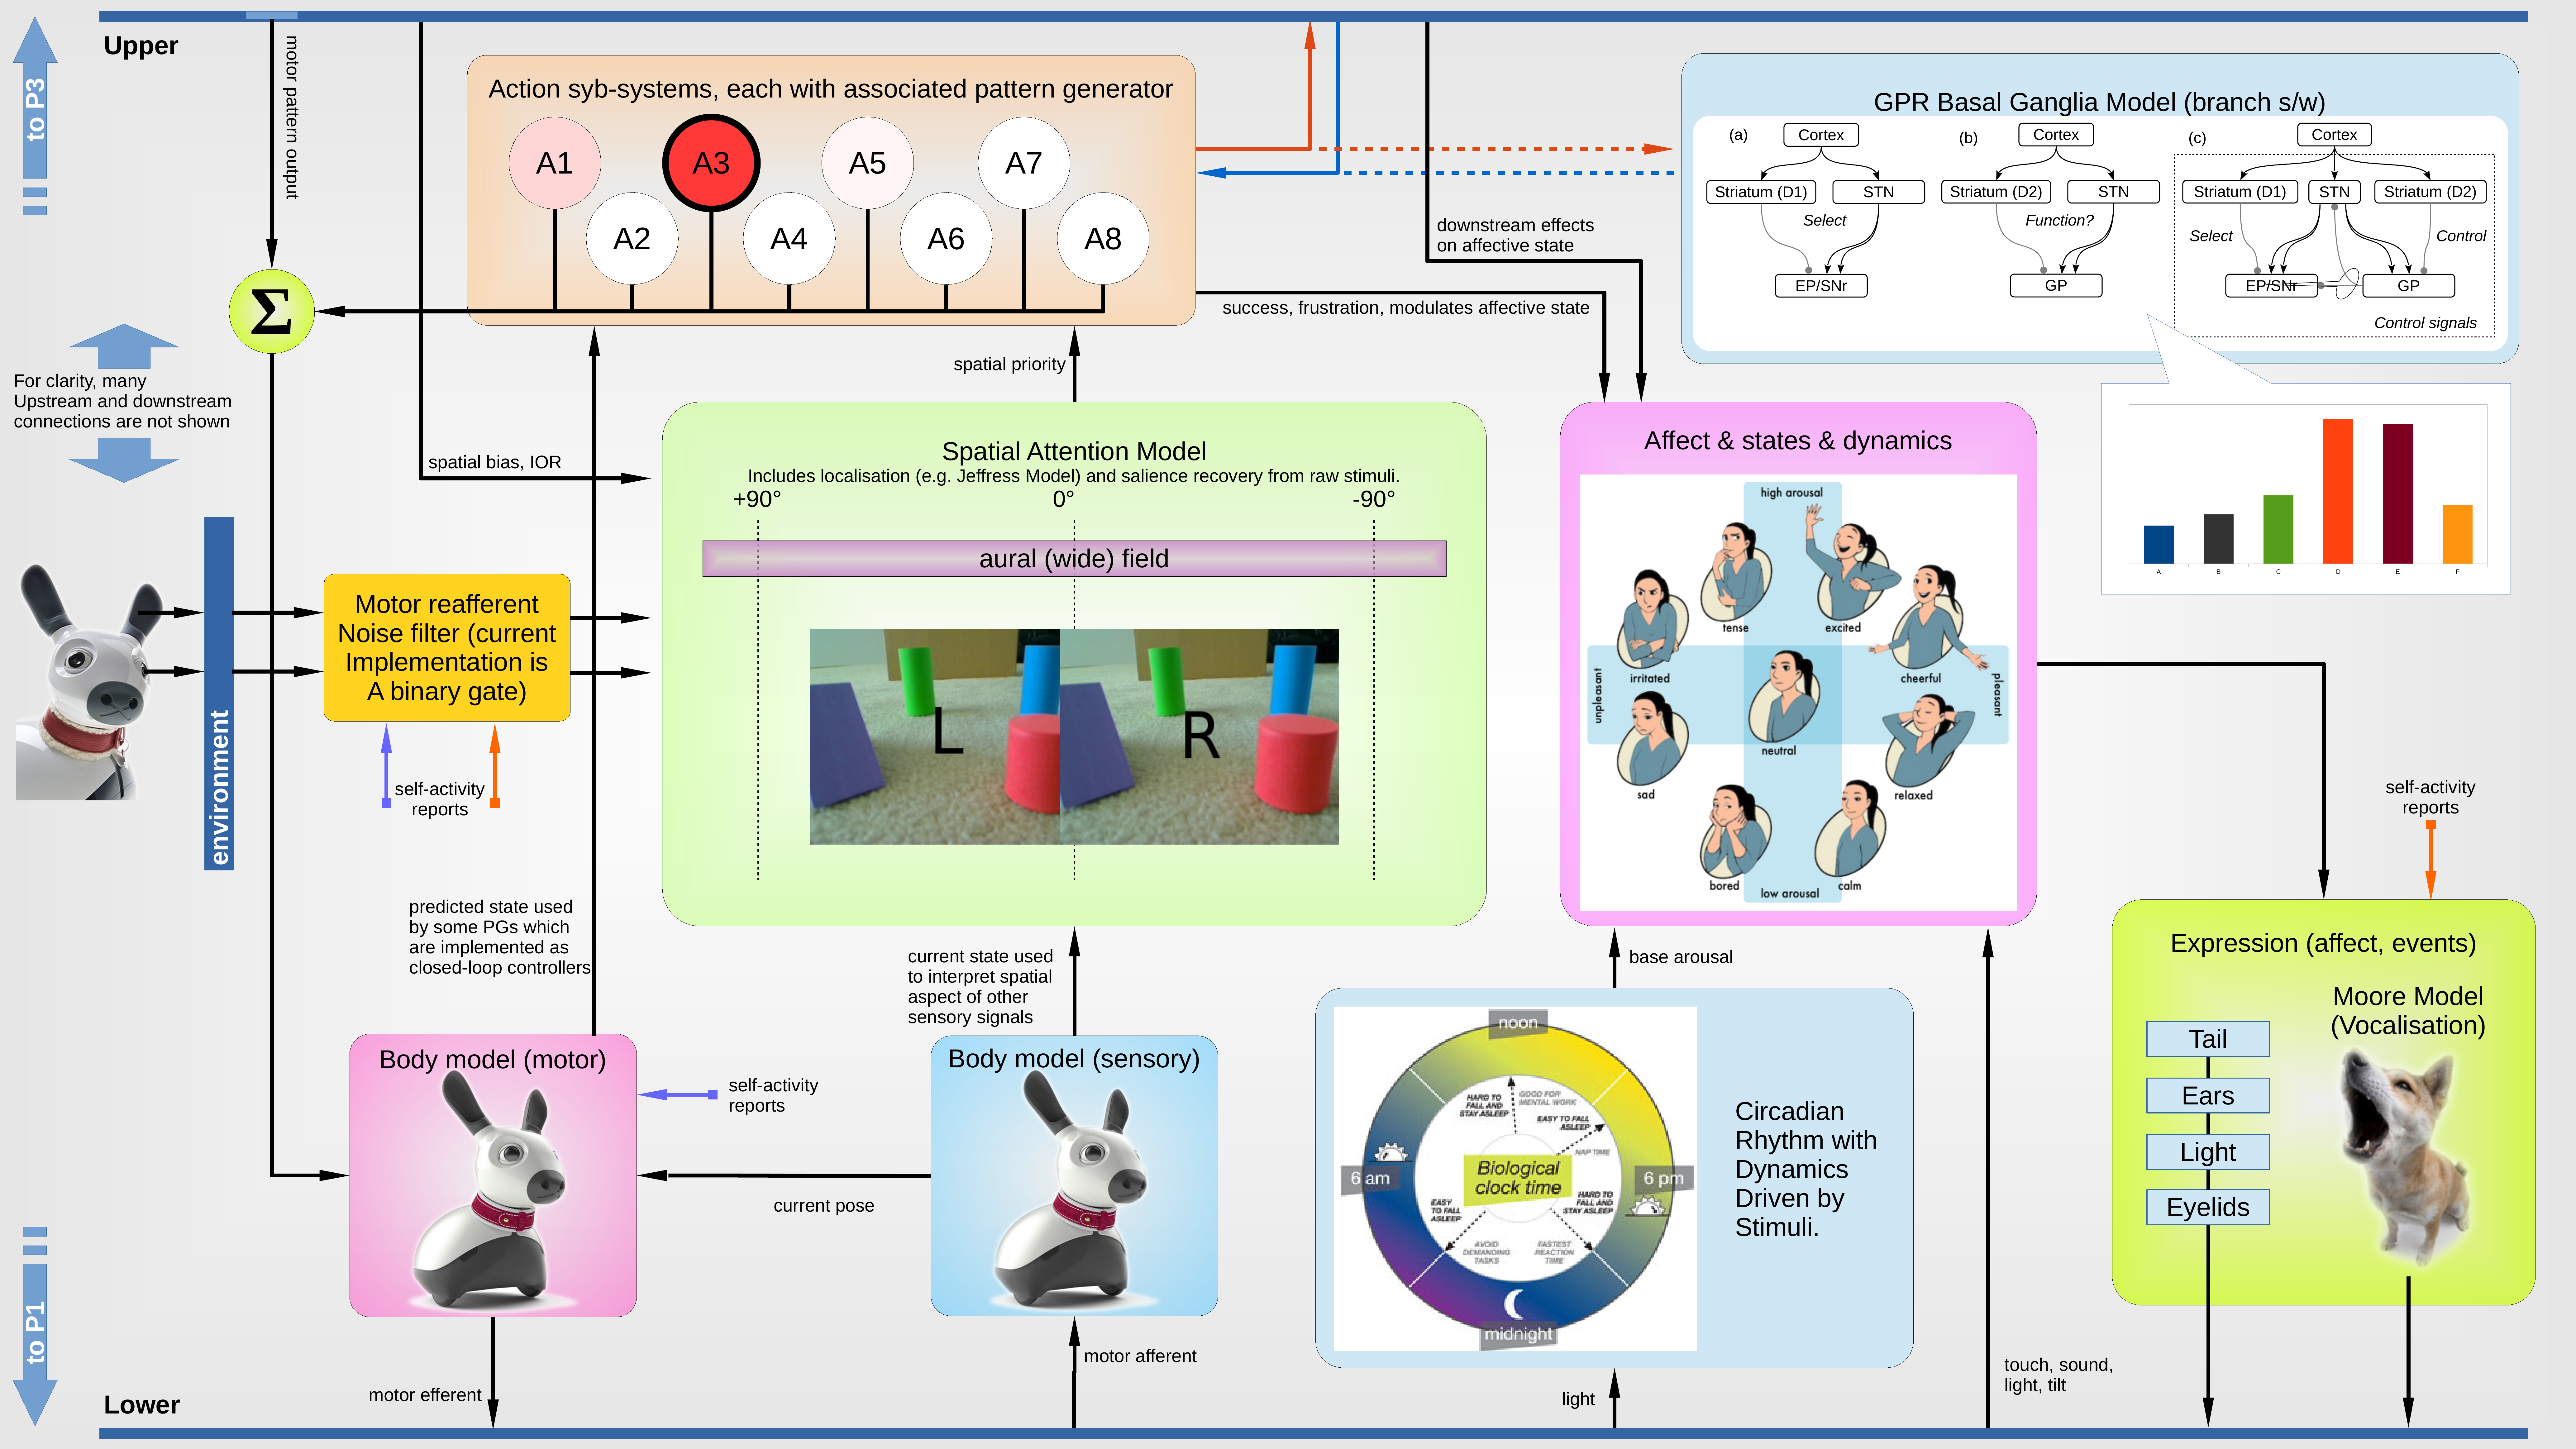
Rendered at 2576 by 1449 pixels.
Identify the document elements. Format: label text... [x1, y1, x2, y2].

text_box Ears [2147, 1078, 2270, 1113]
text_box aural (wide) field [703, 541, 1447, 577]
text_box downstream effects on affective state [1432, 212, 1616, 258]
text_box Cortex [1784, 123, 1859, 146]
text_box Body model (motor) [485, 1056, 492, 1065]
text_box predicted state used by some PGs which are implemented as closed-loop controllers [405, 894, 604, 980]
text_box Body model (motor) [457, 1056, 463, 1065]
picture [810, 629, 1339, 845]
text_box Striatum (D1) [2182, 180, 2298, 203]
text_box GPR Basal Ganglia Model (branch s/w) [1682, 53, 2519, 364]
text_box A3 [665, 117, 758, 209]
chart [2121, 401, 2495, 579]
text_box Spatial Attention Model Includes localisation (e.g. Jeffress Model) and salience recovery from raw stimuli. +90° 0° -90° [662, 402, 1487, 926]
text_box Body model (sensory) [1039, 1055, 1047, 1065]
text_box self-activity reports [724, 1072, 824, 1118]
text_box GP [2363, 274, 2455, 297]
text_box Body model (sensory) [1132, 1055, 1139, 1065]
text_box motor pattern output [280, 31, 306, 204]
text_box to P3 [23, 188, 47, 197]
text_box to P3 [13, 17, 58, 179]
text_box Affect & states & dynamics [1594, 407, 2003, 474]
text_box EP/SNr [1775, 274, 1868, 297]
text_box Body model (motor) [578, 1056, 586, 1067]
text_box Control [2427, 224, 2496, 247]
text_box to P1 [23, 1246, 47, 1255]
text_box self-activity reports [390, 776, 490, 822]
text_box Body model (sensory) [983, 1055, 990, 1066]
text_box spatial priority [949, 351, 1086, 379]
text_box Striatum (D2) [1942, 180, 2051, 203]
text_box Σ [229, 269, 315, 354]
text_box Tail [2147, 1021, 2270, 1057]
text_box Body model (motor) [544, 1056, 550, 1065]
text_box touch, sound, light, tilt [2000, 1352, 2125, 1398]
picture [406, 1065, 581, 1317]
text_box Cortex [2298, 123, 2372, 146]
text_box current state used to interpret spatial aspect of other sensory signals [903, 944, 1062, 1030]
text_box spatial bias, IOR [424, 450, 570, 475]
picture [1334, 1007, 1697, 1351]
text_box GP [2010, 274, 2102, 297]
text_box EP/SNr [2225, 274, 2318, 297]
text_box Motor reafferent Noise filter (current Implementation is A binary gate) [324, 574, 570, 722]
text_box Body model (motor) [536, 1056, 541, 1065]
text_box (c) [2151, 126, 2244, 150]
text_box Light [2147, 1134, 2270, 1170]
text_box Select [2177, 225, 2246, 248]
text_box GPR Basal Ganglia Model (branch s/w) [2062, 99, 2068, 109]
text_box (b) [1923, 126, 2015, 150]
text_box to P3 [23, 206, 47, 215]
text_box For clarity, many Upstream and downstream connections are not shown [9, 368, 239, 436]
text_box Body model (sensory) [1159, 1055, 1166, 1066]
text_box Function? [2014, 208, 2106, 232]
text_box Body model (sensory) [931, 1036, 1218, 1316]
text_box STN [2309, 180, 2360, 203]
text_box light [1557, 1386, 1603, 1411]
text_box Action syb-systems, each with associated pattern generator [467, 55, 1195, 326]
text_box success, frustration, modulates affective state [1218, 295, 1596, 320]
text_box (a) [1693, 123, 1785, 146]
text_box Striatum (D1) [1707, 180, 1816, 204]
text_box base arousal [1624, 944, 1739, 969]
picture [2330, 1050, 2487, 1277]
text_box Body model (motor) [470, 1056, 478, 1065]
text_box STN [1833, 180, 1925, 204]
text_box self-activity reports [2381, 775, 2481, 820]
text_box Select [1779, 209, 1871, 232]
picture [1580, 474, 2017, 911]
text_box motor efferent [364, 1382, 489, 1408]
picture [16, 559, 168, 800]
text_box Body model (motor) [350, 1034, 637, 1317]
text_box Lower [99, 1428, 2528, 1439]
text_box to P1 [23, 1227, 47, 1237]
picture [987, 1065, 1162, 1316]
text_box STN [2068, 180, 2160, 203]
text_box Striatum (D2) [2375, 180, 2487, 203]
text_box Body model (sensory) [1054, 1055, 1061, 1065]
text_box Cortex [2019, 123, 2094, 146]
text_box Moore Model (Vocalisation) [2308, 980, 2509, 1050]
text_box Expression (affect, events) [2112, 899, 2535, 1305]
text_box Eyelids [2147, 1189, 2270, 1225]
text_box Body model (sensory) [1018, 1055, 1024, 1065]
text_box to P1 [13, 1264, 58, 1426]
text_box Control signals [2380, 311, 2472, 334]
text_box [0, 0, 2576, 1449]
text_box environment [204, 517, 234, 870]
text_box Circadian Rhythm with Dynamics Driven by Stimuli. [1730, 1094, 1904, 1285]
text_box EP/SNr [2295, 283, 2318, 286]
text_box Body model (motor) [557, 1056, 564, 1065]
text_box A1 [509, 117, 601, 209]
text_box A5 [822, 117, 914, 209]
text_box current pose [769, 1193, 881, 1218]
text_box Body model (motor) [400, 1056, 407, 1067]
text_box motor afferent [1079, 1343, 1203, 1369]
text_box Upper [99, 11, 2528, 22]
text_box Body model (motor) [414, 1056, 421, 1065]
text_box Body model (sensory) [1027, 1055, 1032, 1065]
text_box Body model (motor) [449, 1056, 455, 1065]
